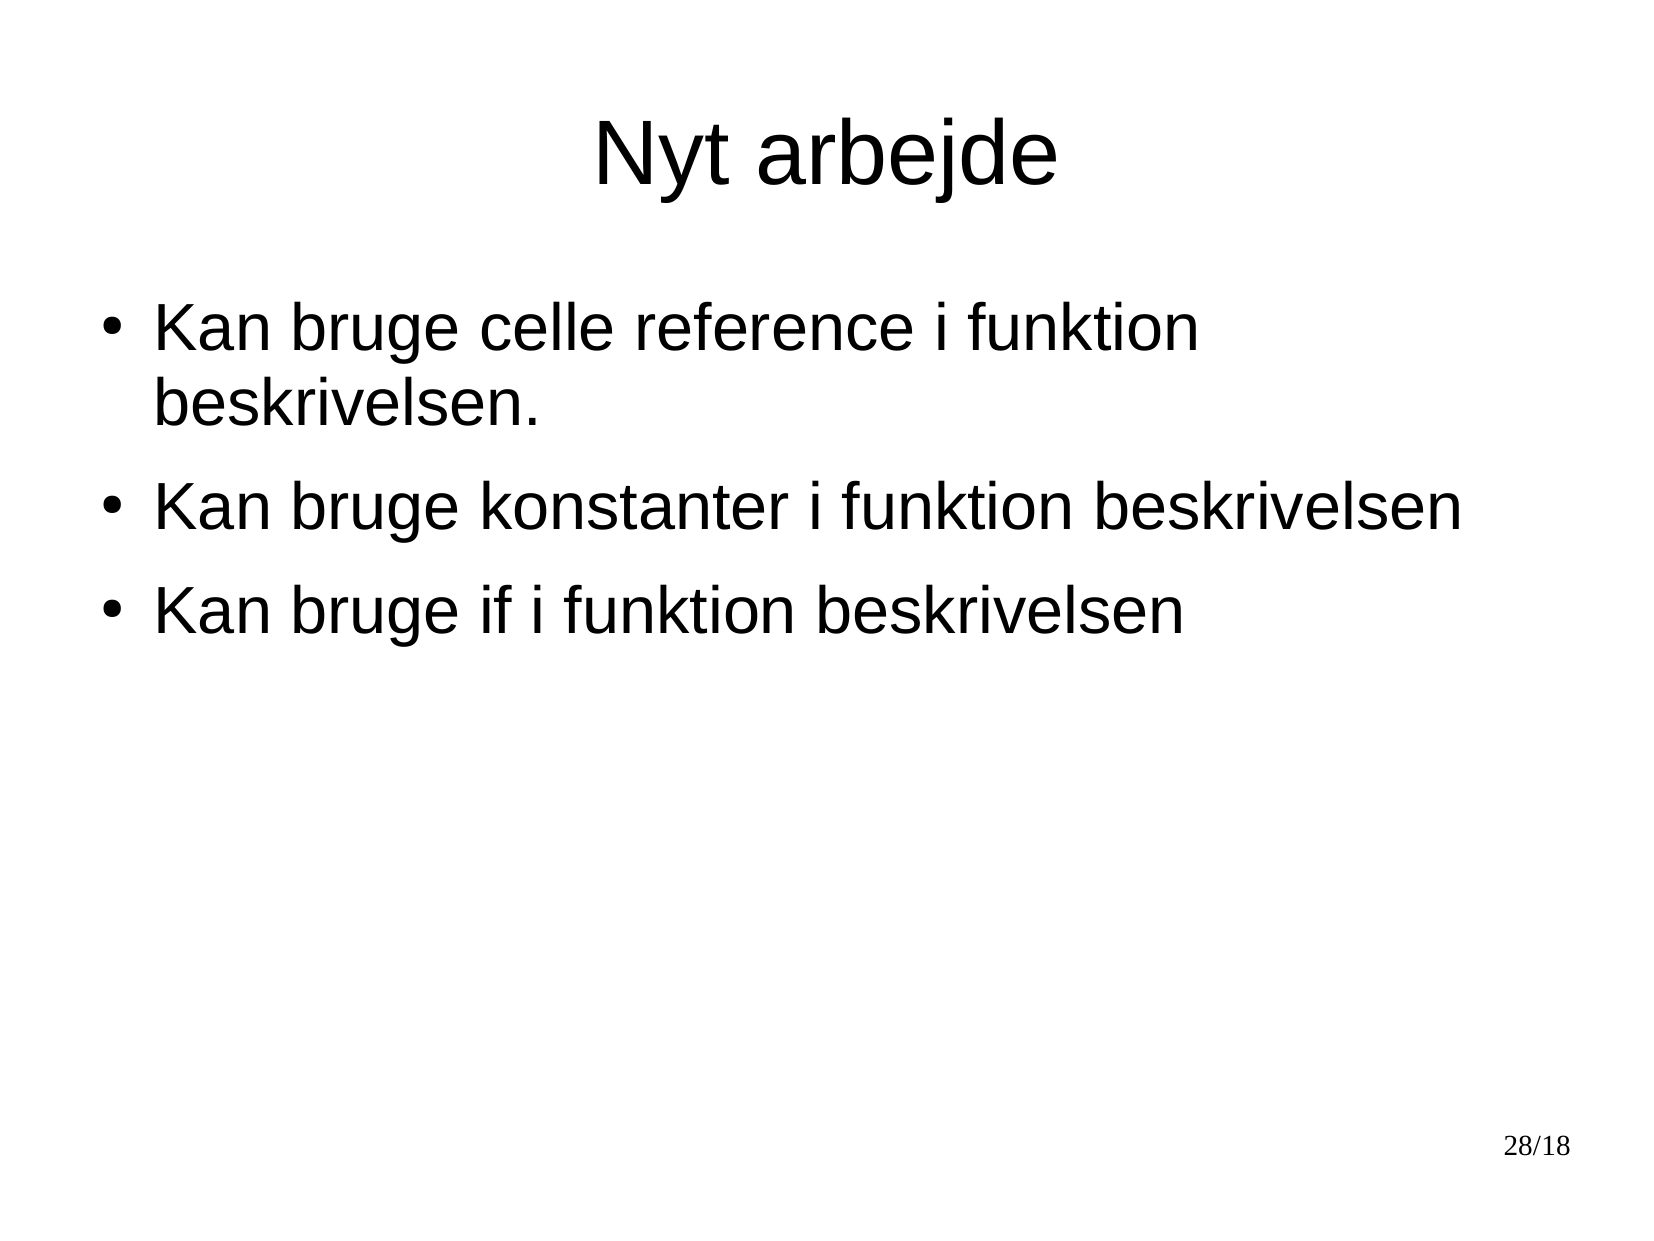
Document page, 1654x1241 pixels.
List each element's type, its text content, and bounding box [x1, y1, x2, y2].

list Kan bruge celle reference i funktion beskrivelsen. Kan bruge konstanter i funktion beskrivelsen Kan bruge if i funktion beskrivelsen [82, 290, 1571, 1010]
title Nyt arbejde [82, 49, 1571, 257]
